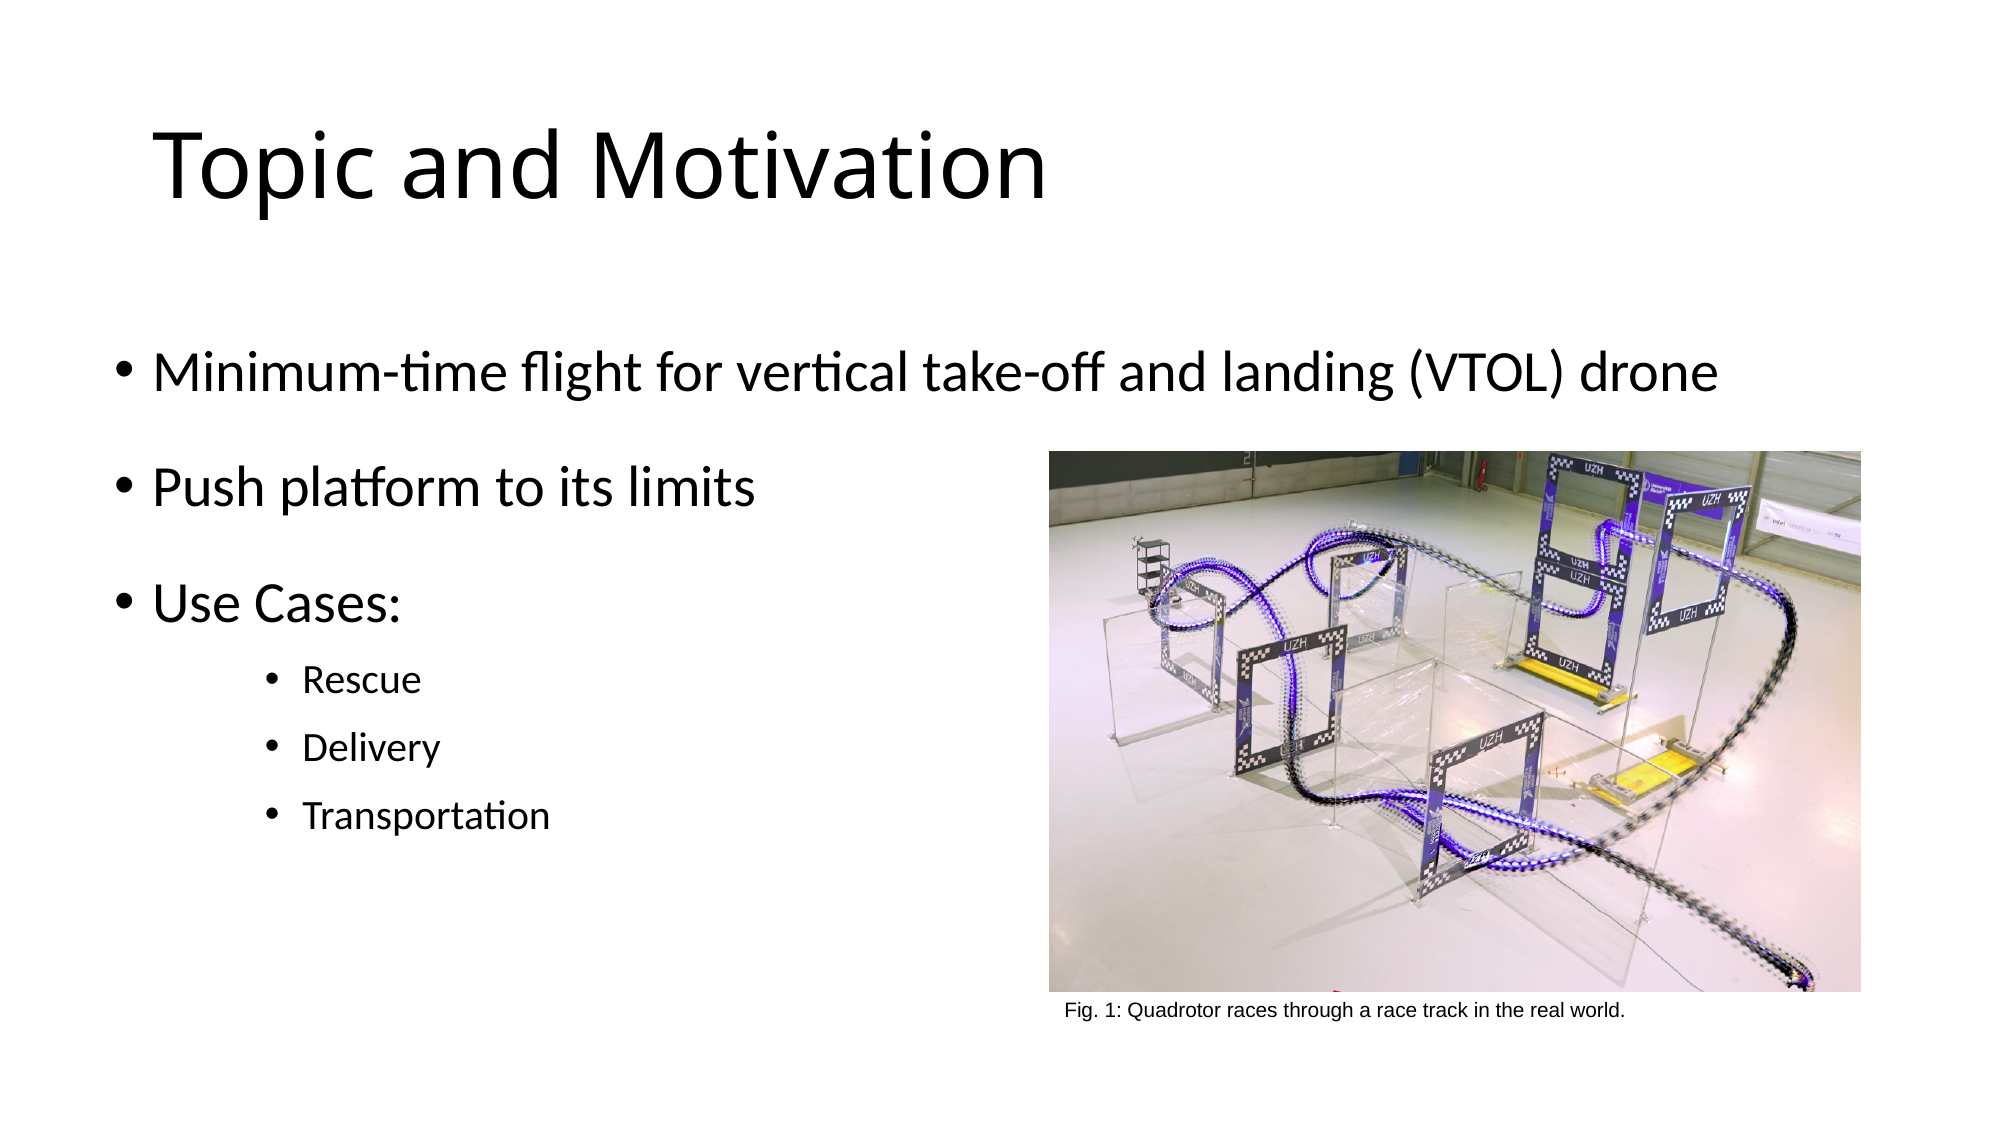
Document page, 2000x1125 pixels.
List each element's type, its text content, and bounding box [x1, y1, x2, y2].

text_box Fig. 1: Quadrotor races through a race track in the real world. [1049, 991, 1912, 1076]
title Topic and Motivation [137, 59, 1862, 263]
picture [1049, 449, 1861, 991]
list Minimum-time flight for vertical take-off and landing (VTOL) drone Push platform to its limits Use Cases: Rescue Delivery Transportation [99, 263, 1900, 916]
